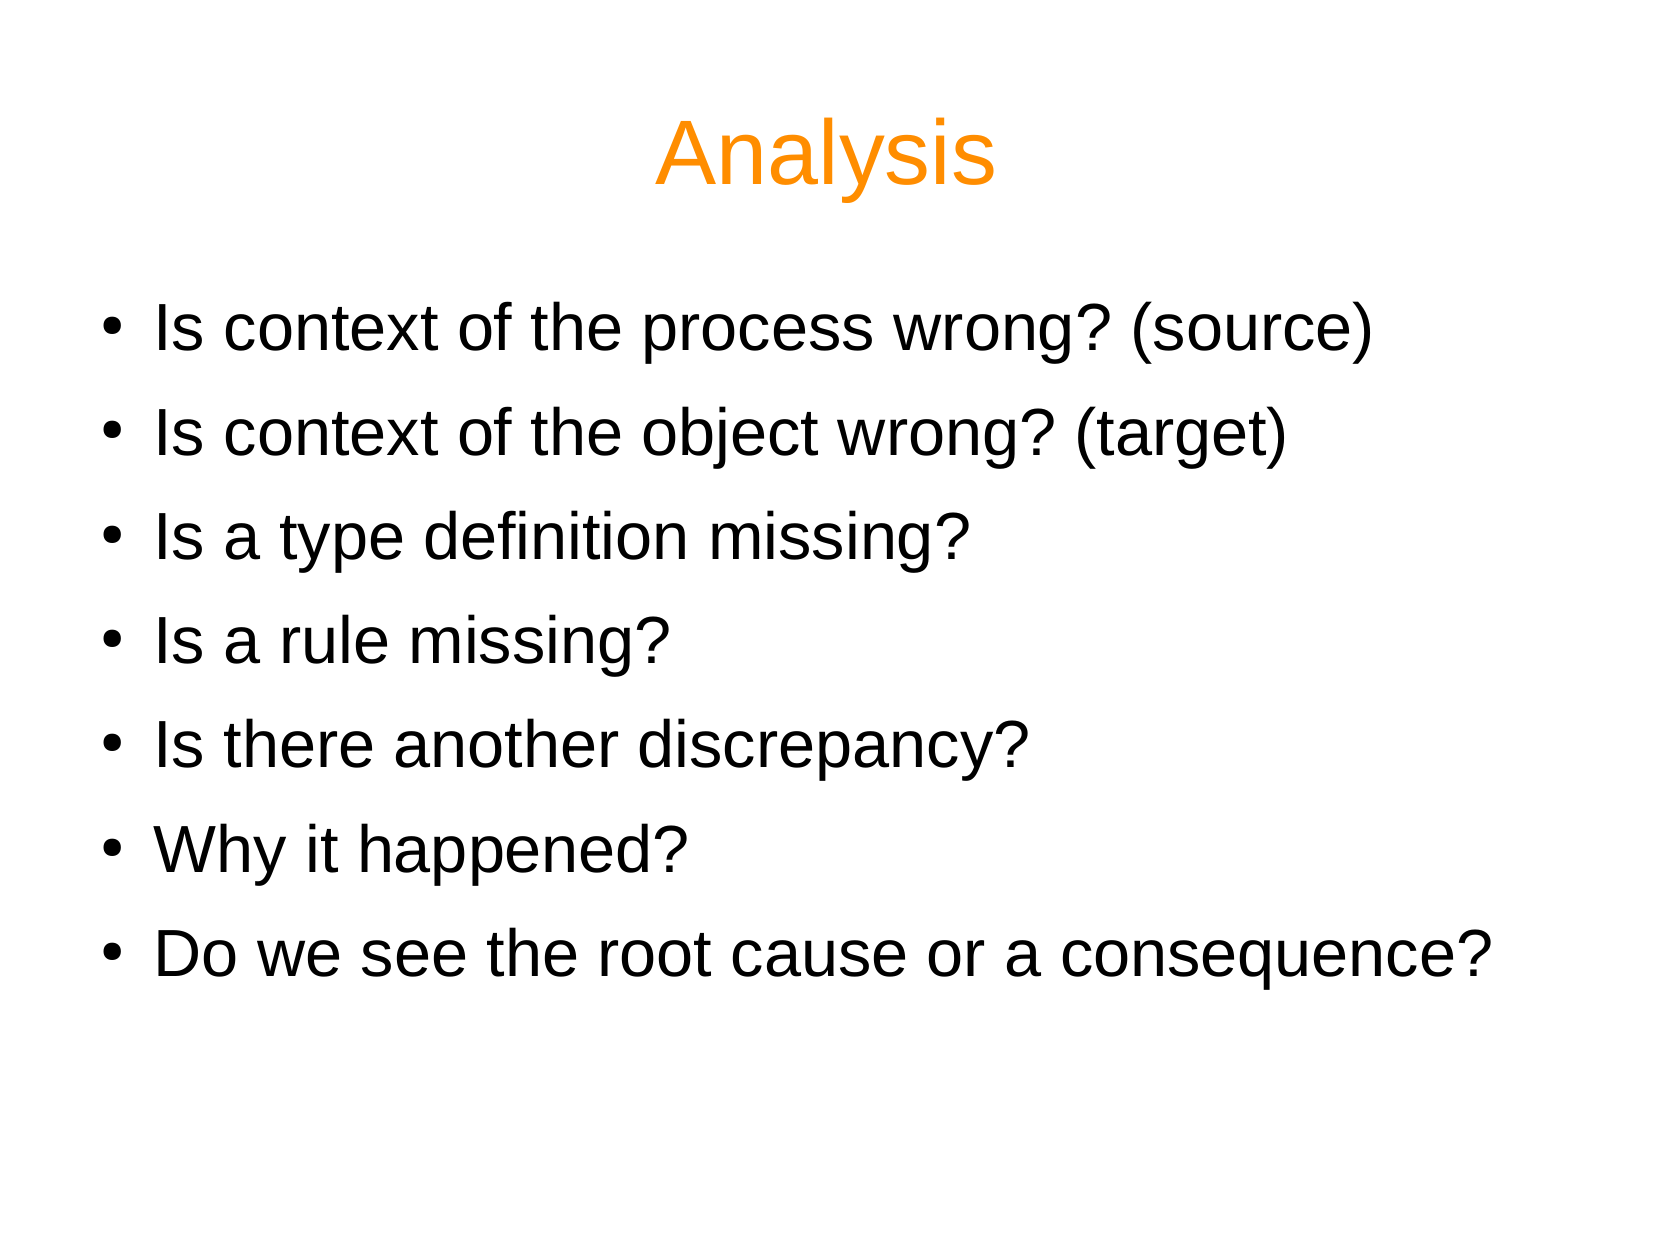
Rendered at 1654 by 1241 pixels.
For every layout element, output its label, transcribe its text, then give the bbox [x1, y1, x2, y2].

list Is context of the process wrong? (source) Is context of the object wrong? (target) Is a type definition missing? Is a rule missing? Is there another discrepancy? Why it happened? Do we see the root cause or a consequence? [82, 290, 1571, 1010]
title Analysis [82, 49, 1571, 257]
